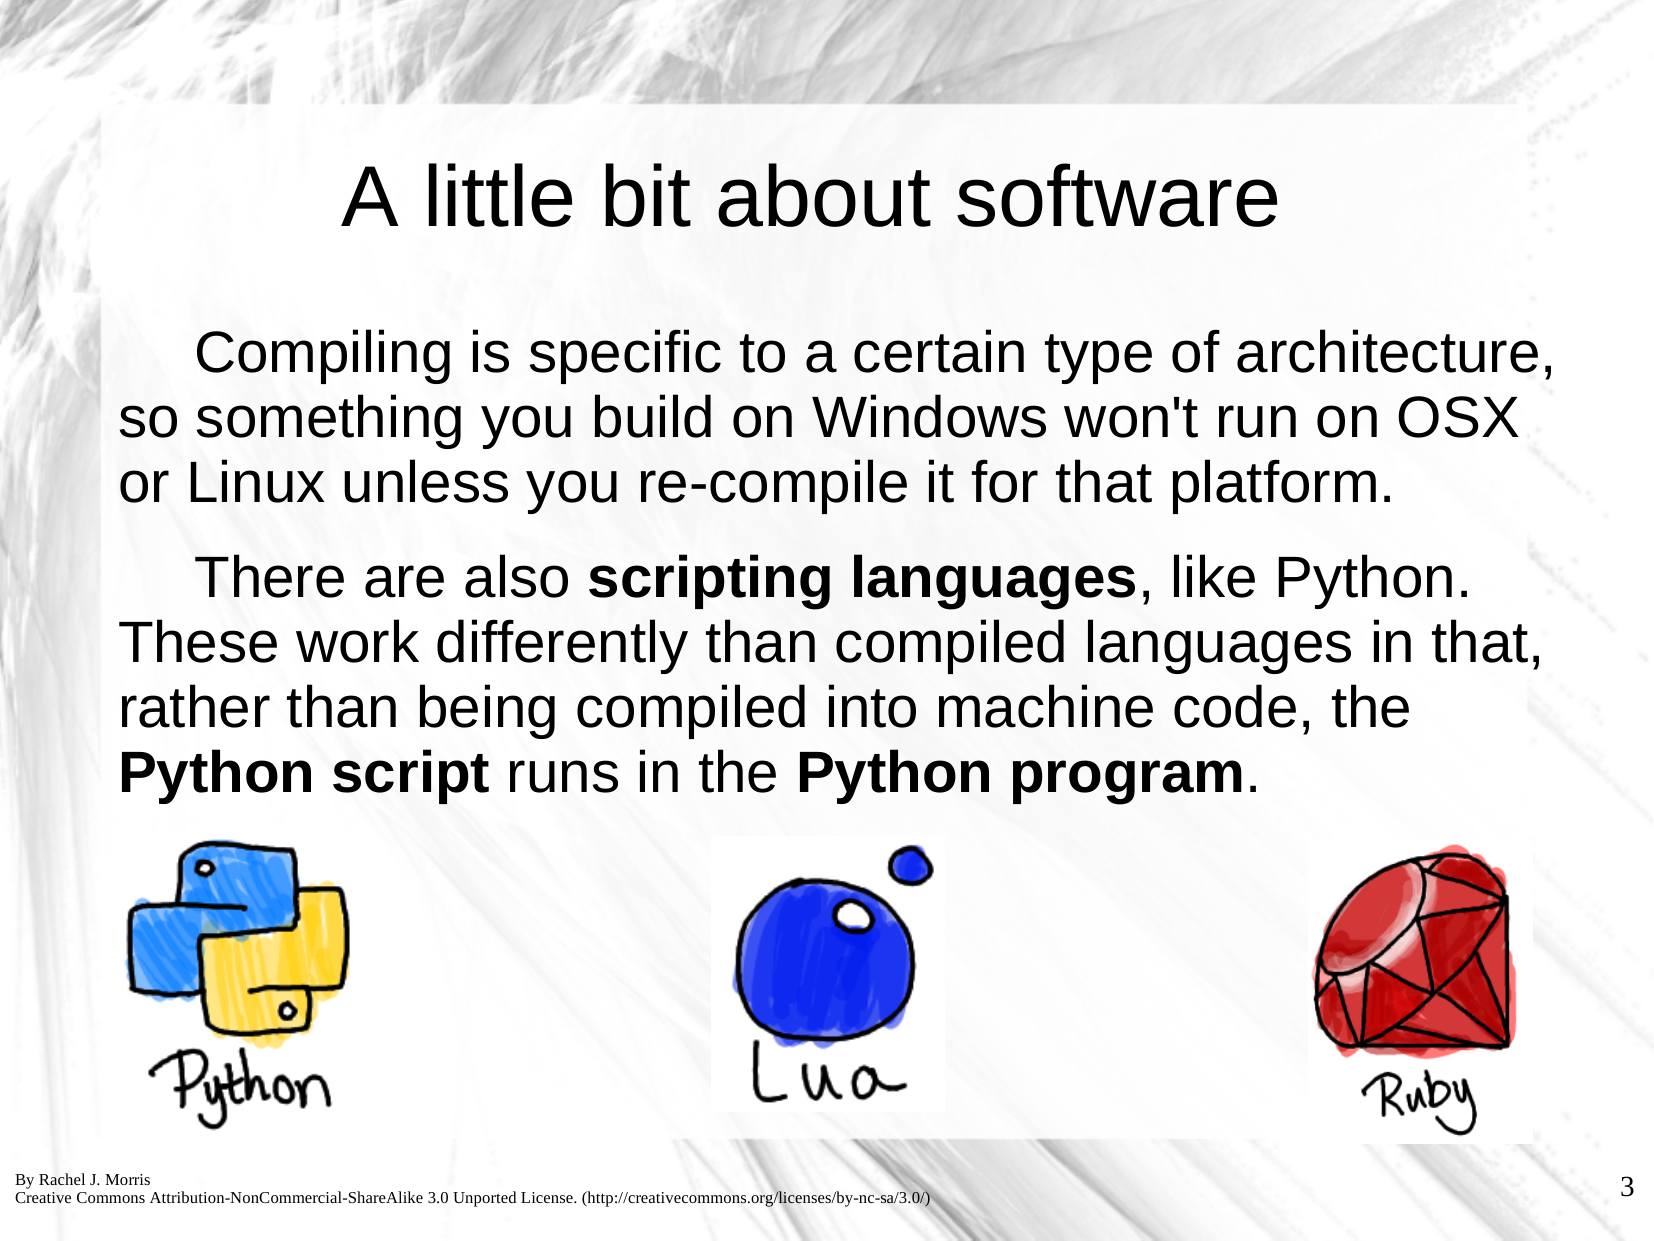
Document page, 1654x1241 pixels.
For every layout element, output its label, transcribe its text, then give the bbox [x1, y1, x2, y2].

title A little bit about software [118, 112, 1506, 281]
picture [0, 0, 1654, 1241]
list Compiling is specific to a certain type of architecture, so something you build on Windows won't run on OSX or Linux unless you re-compile it for that platform. There are also scripting languages, like Python. These work differently than compiled languages in that, rather than being compiled into machine code, the Python script runs in the Python program. [118, 319, 1571, 1040]
